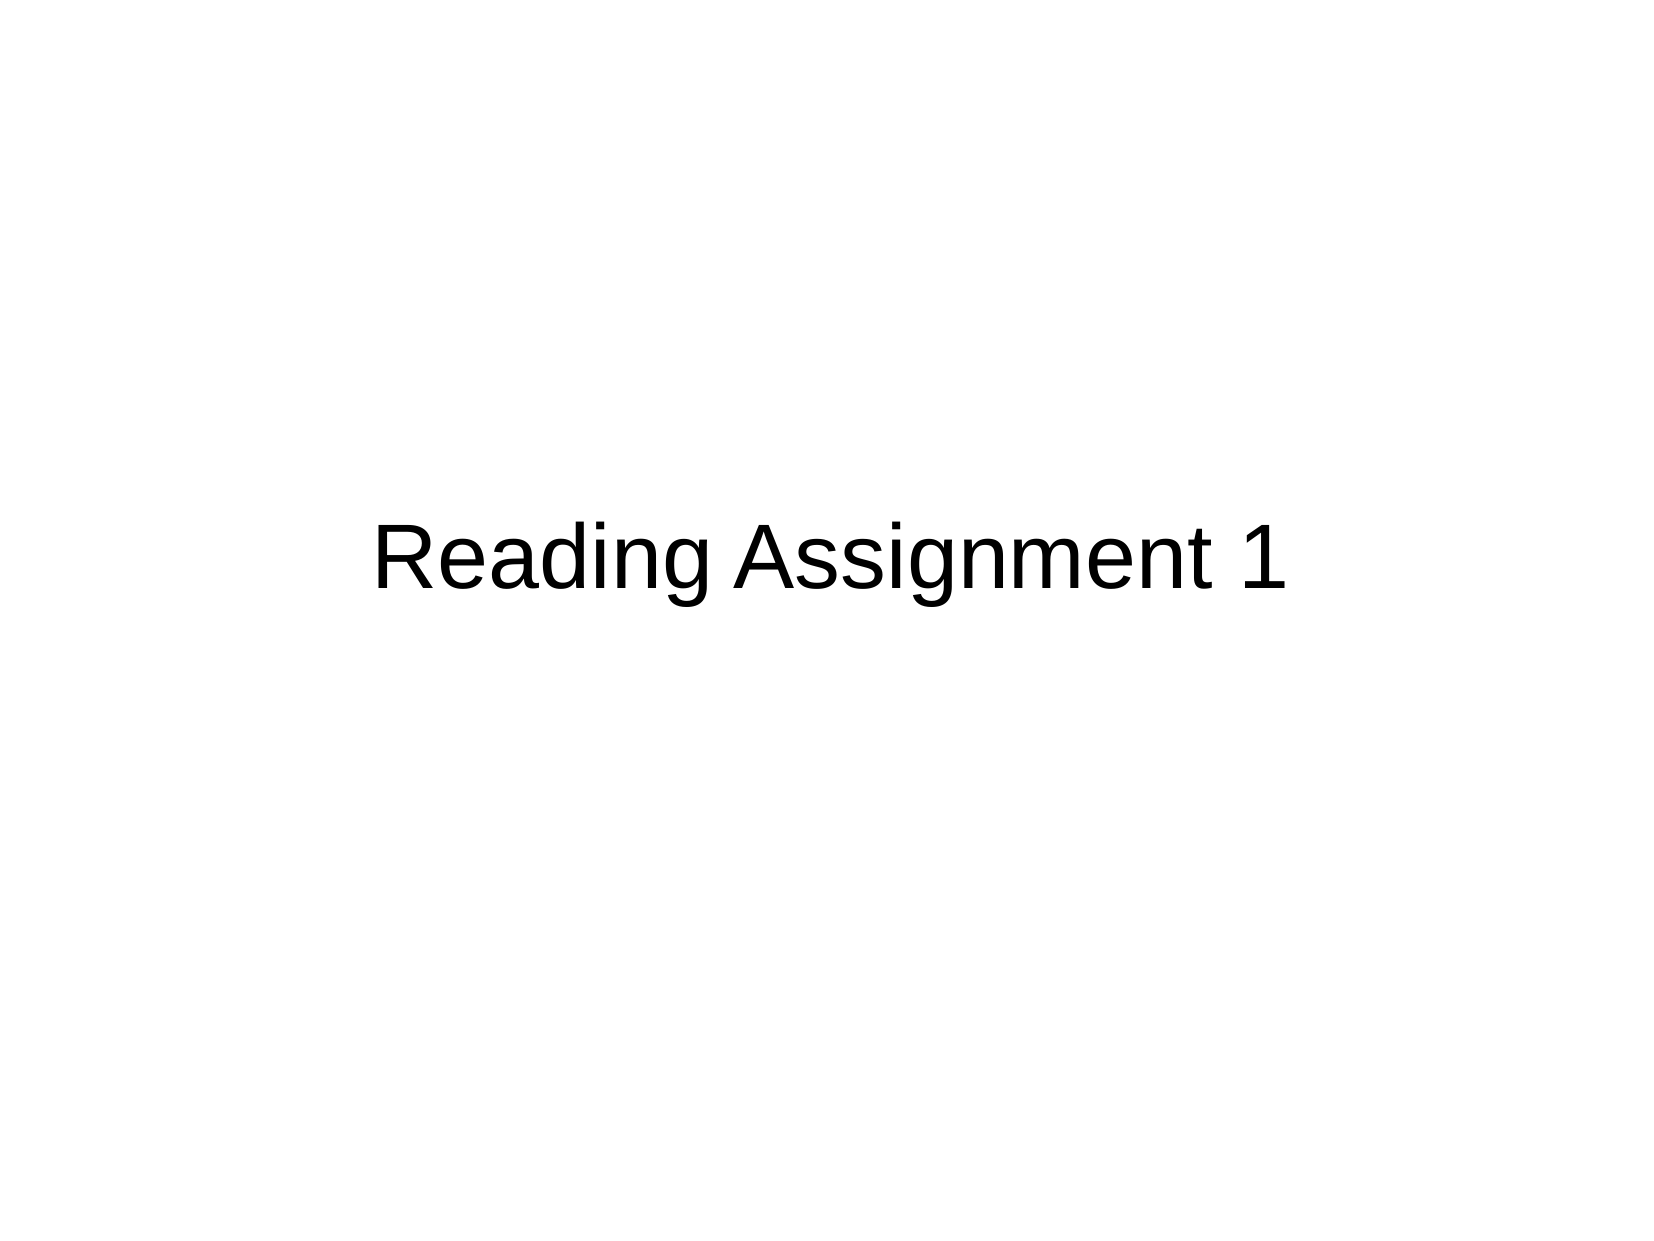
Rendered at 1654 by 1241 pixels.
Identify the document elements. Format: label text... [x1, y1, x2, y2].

title Reading Assignment 1 [86, 452, 1576, 661]
